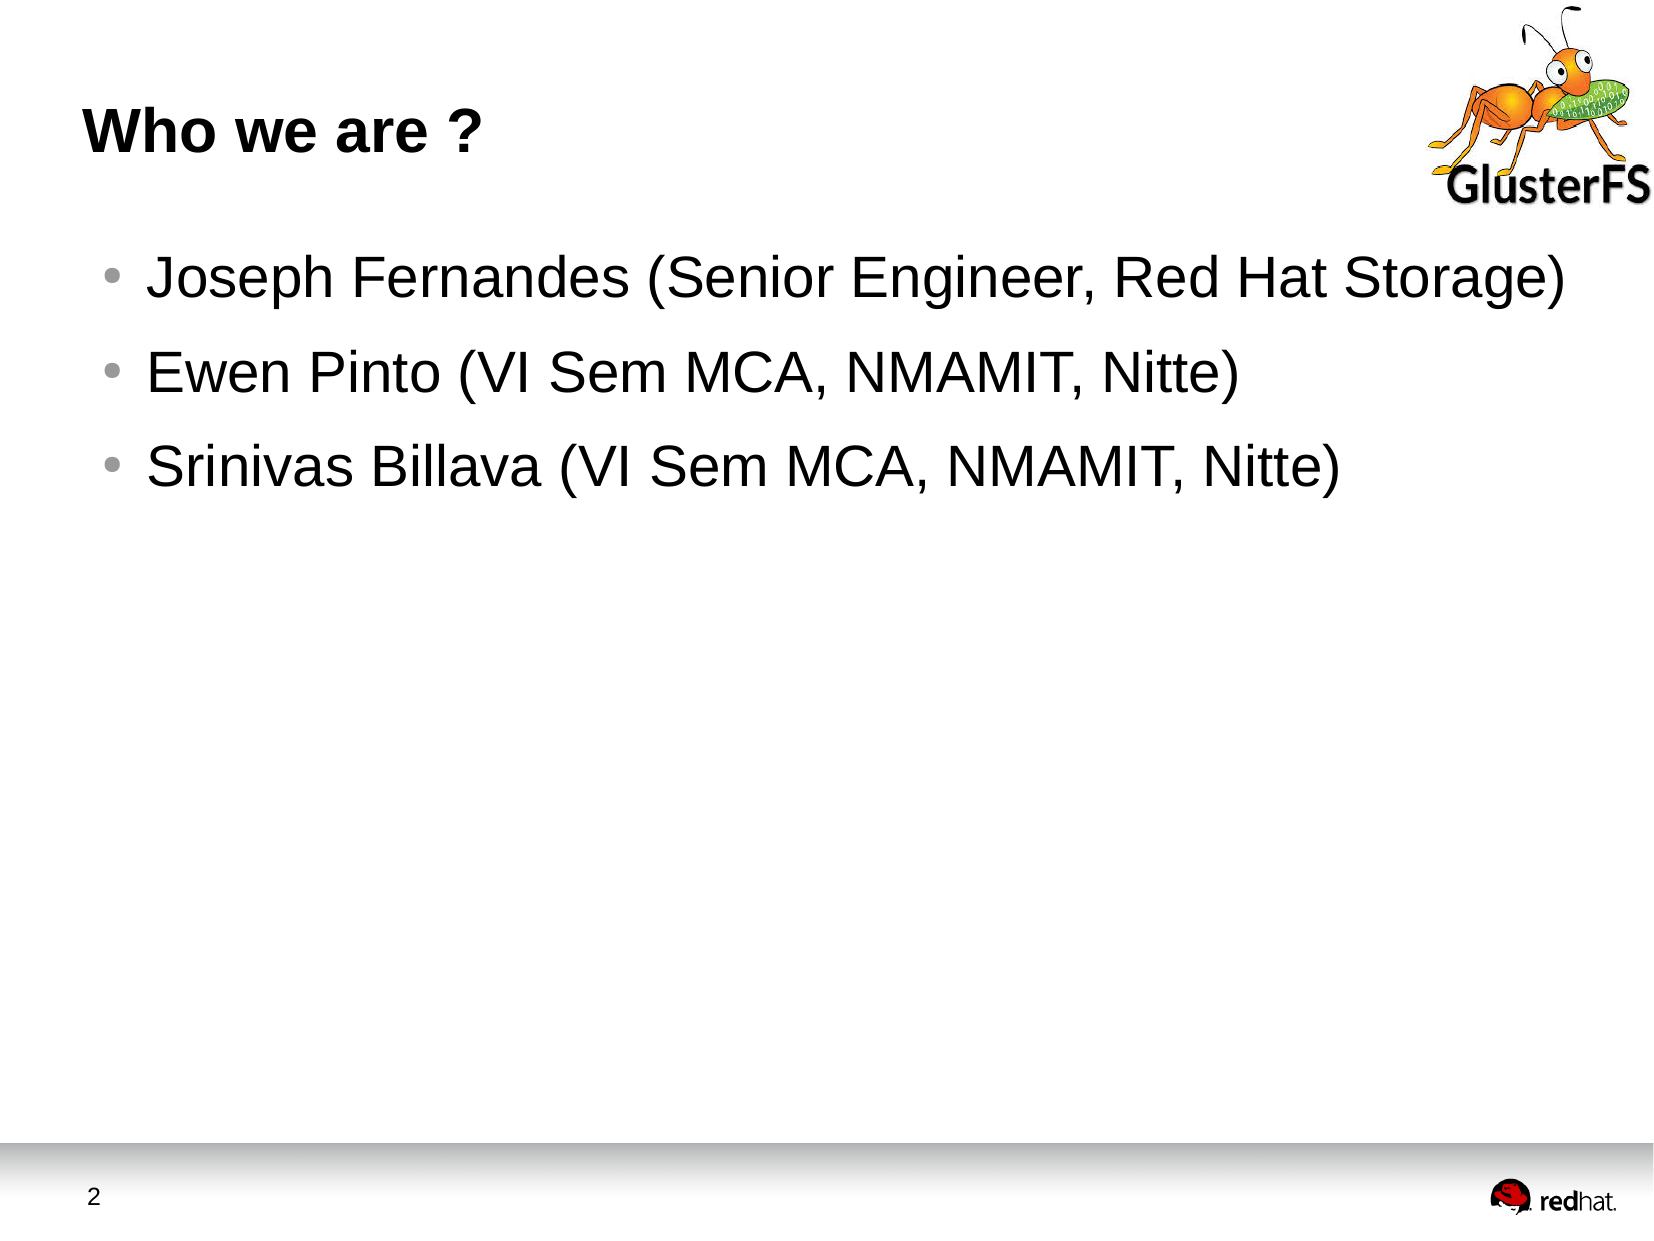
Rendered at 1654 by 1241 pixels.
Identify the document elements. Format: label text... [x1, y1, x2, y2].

picture [1425, 4, 1653, 208]
list Joseph Fernandes (Senior Engineer, Red Hat Storage) Ewen Pinto (VI Sem MCA, NMAMIT, Nitte) Srinivas Billava (VI Sem MCA, NMAMIT, Nitte) [86, 244, 1576, 1039]
picture [0, 1143, 1654, 1241]
title Who we are ? [82, 37, 1426, 226]
